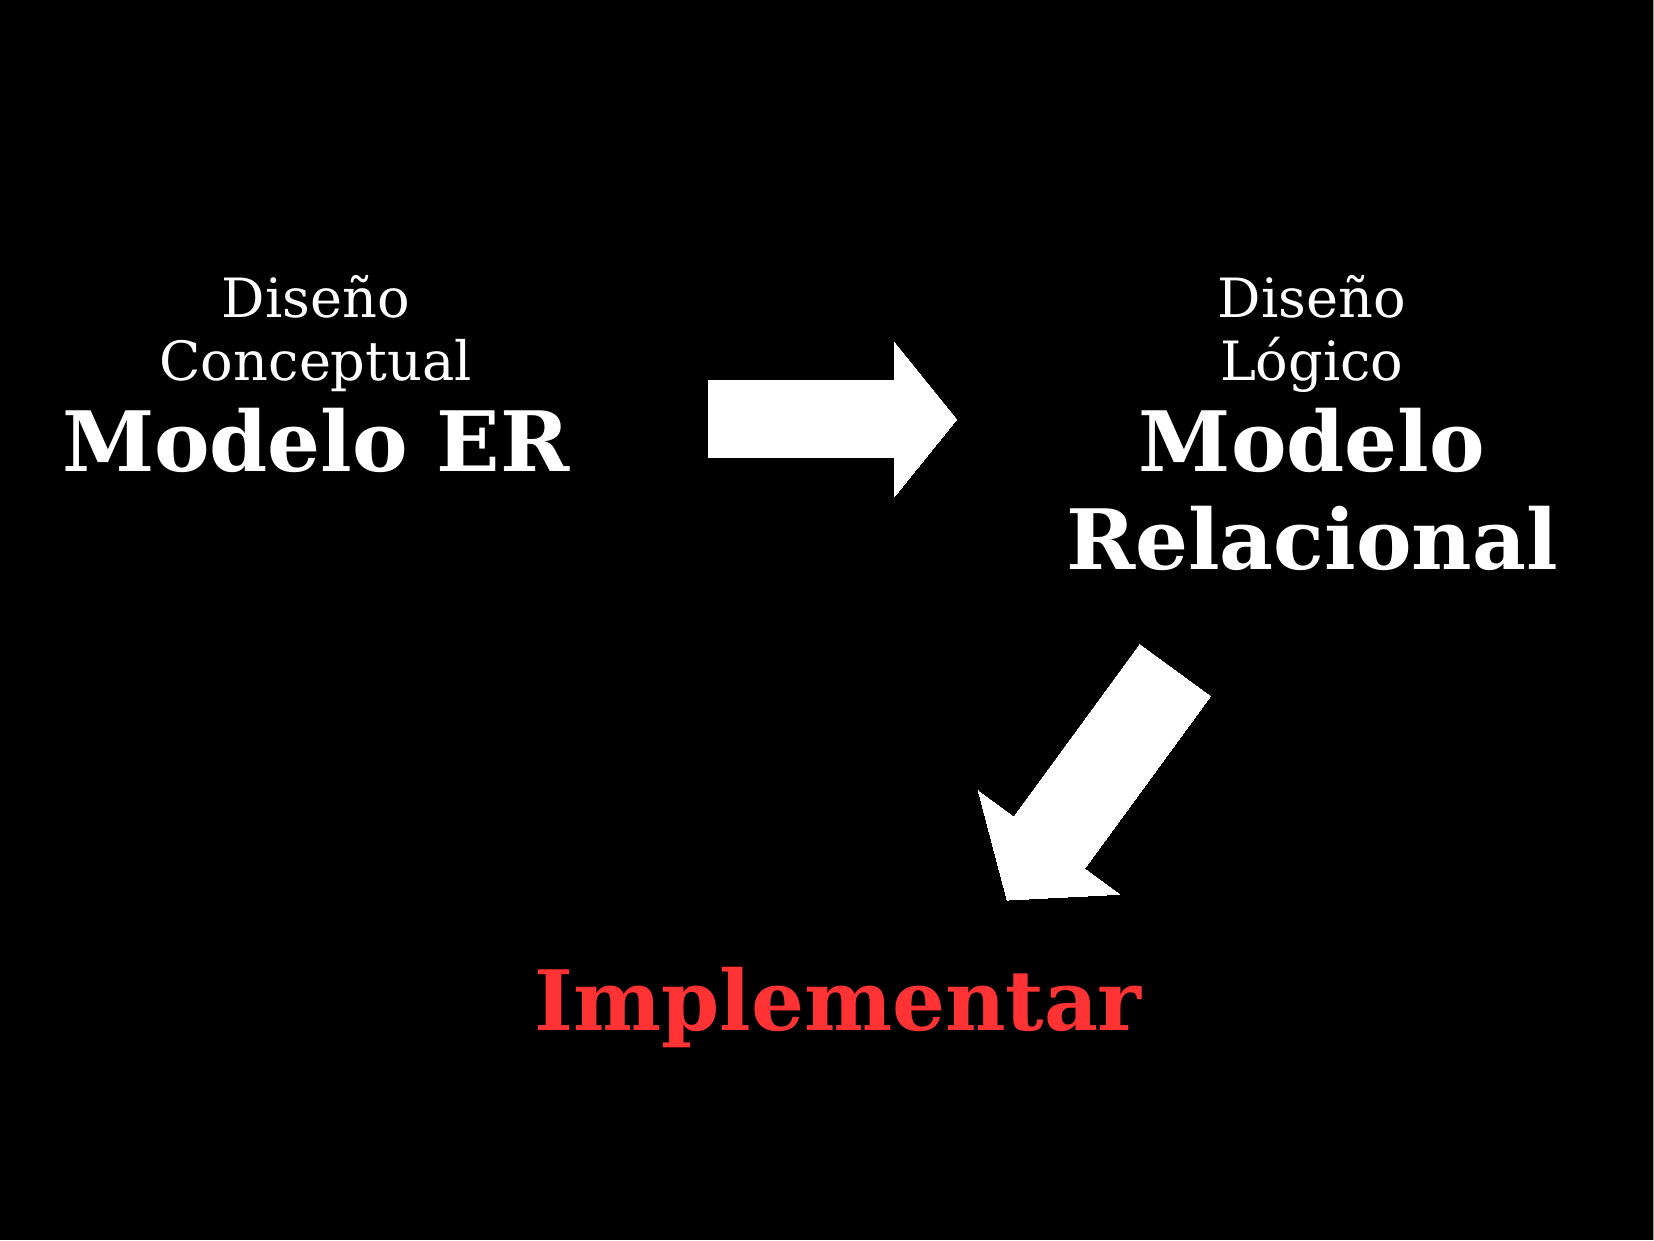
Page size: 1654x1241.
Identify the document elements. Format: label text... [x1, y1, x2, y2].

text_box Implementar [519, 944, 1288, 1087]
text_box Diseño Conceptual Modelo ER [47, 259, 654, 624]
text_box [978, 644, 1211, 901]
text_box [708, 342, 957, 497]
text_box Diseño Lógico Modelo Relacional [1051, 259, 1654, 624]
